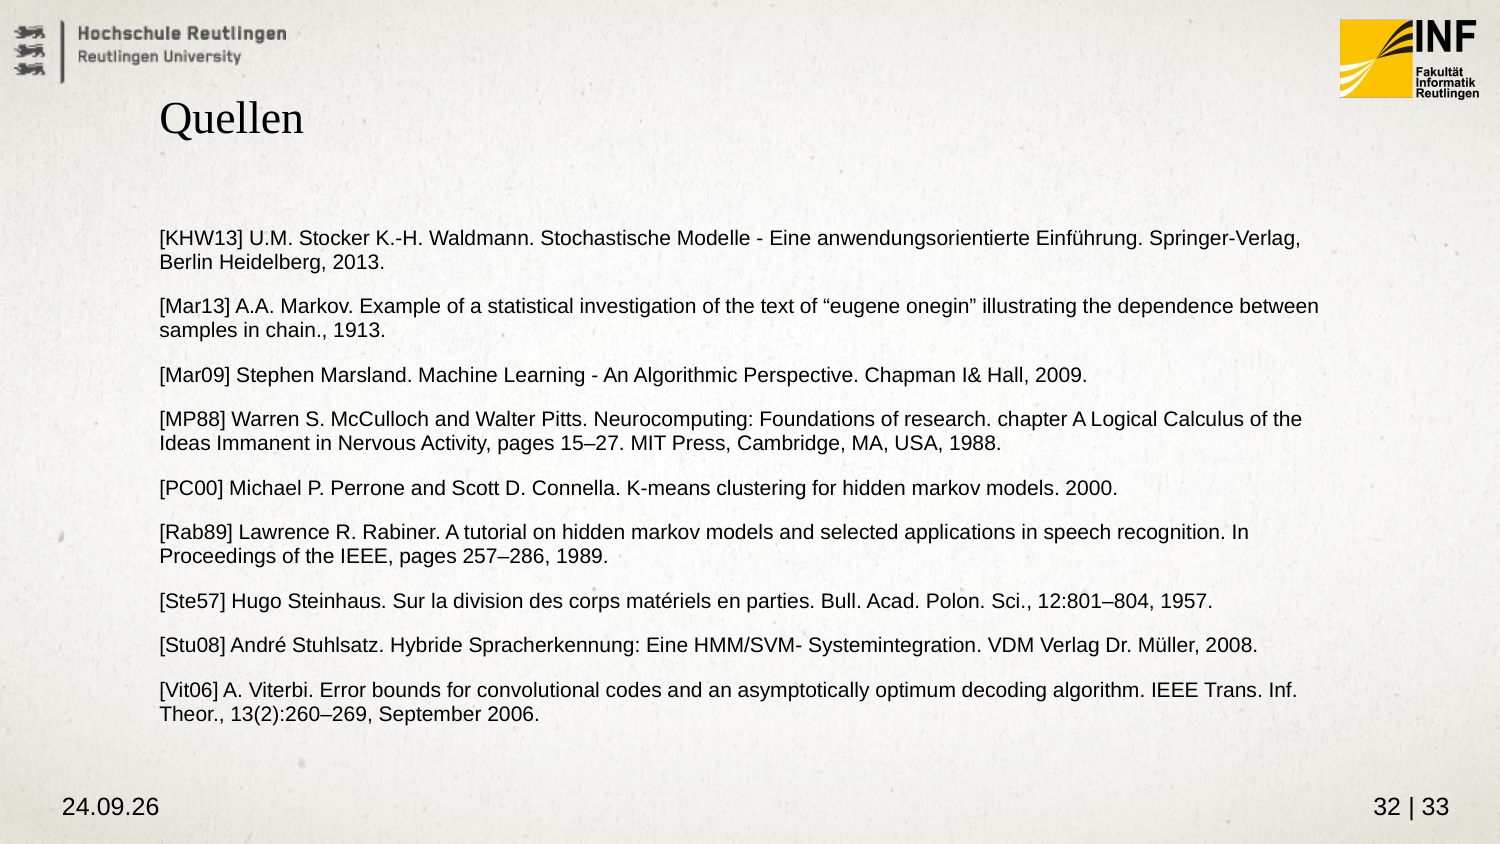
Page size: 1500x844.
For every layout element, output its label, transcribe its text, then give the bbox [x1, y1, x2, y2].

list [KHW13] U.M. Stocker K.-H. Waldmann. Stochastische Modelle - Eine anwendungsorientierte Einführung. Springer-Verlag, Berlin Heidelberg, 2013. [Mar13] A.A. Markov. Example of a statistical investigation of the text of “eugene onegin” illustrating the dependence between samples in chain., 1913. [Mar09] Stephen Marsland. Machine Learning - An Algorithmic Perspective. Chapman I& Hall, 2009. [MP88] Warren S. McCulloch and Walter Pitts. Neurocomputing: Foundations of research. chapter A Logical Calculus of the Ideas Immanent in Nervous Activity, pages 15–27. MIT Press, Cambridge, MA, USA, 1988. [PC00] Michael P. Perrone and Scott D. Connella. K-means clustering for hidden markov models. 2000. [Rab89] Lawrence R. Rabiner. A tutorial on hidden markov models and selected applications in speech recognition. In Proceedings of the IEEE, pages 257–286, 1989. [Ste57] Hugo Steinhaus. Sur la division des corps matériels en parties. Bull. Acad. Polon. Sci., 12:801–804, 1957. [Stu08] André Stuhlsatz. Hybride Spracherkennung: Eine HMM/SVM- Systemintegration. VDM Verlag Dr. Müller, 2008. [Vit06] A. Viterbi. Error bounds for convolutional codes and an asymptotically optimum decoding algorithm. IEEE Trans. Inf. Theor., 13(2):260–269, September 2006. [159, 224, 1341, 732]
picture [0, 0, 1500, 844]
title Quellen [159, 46, 1341, 188]
